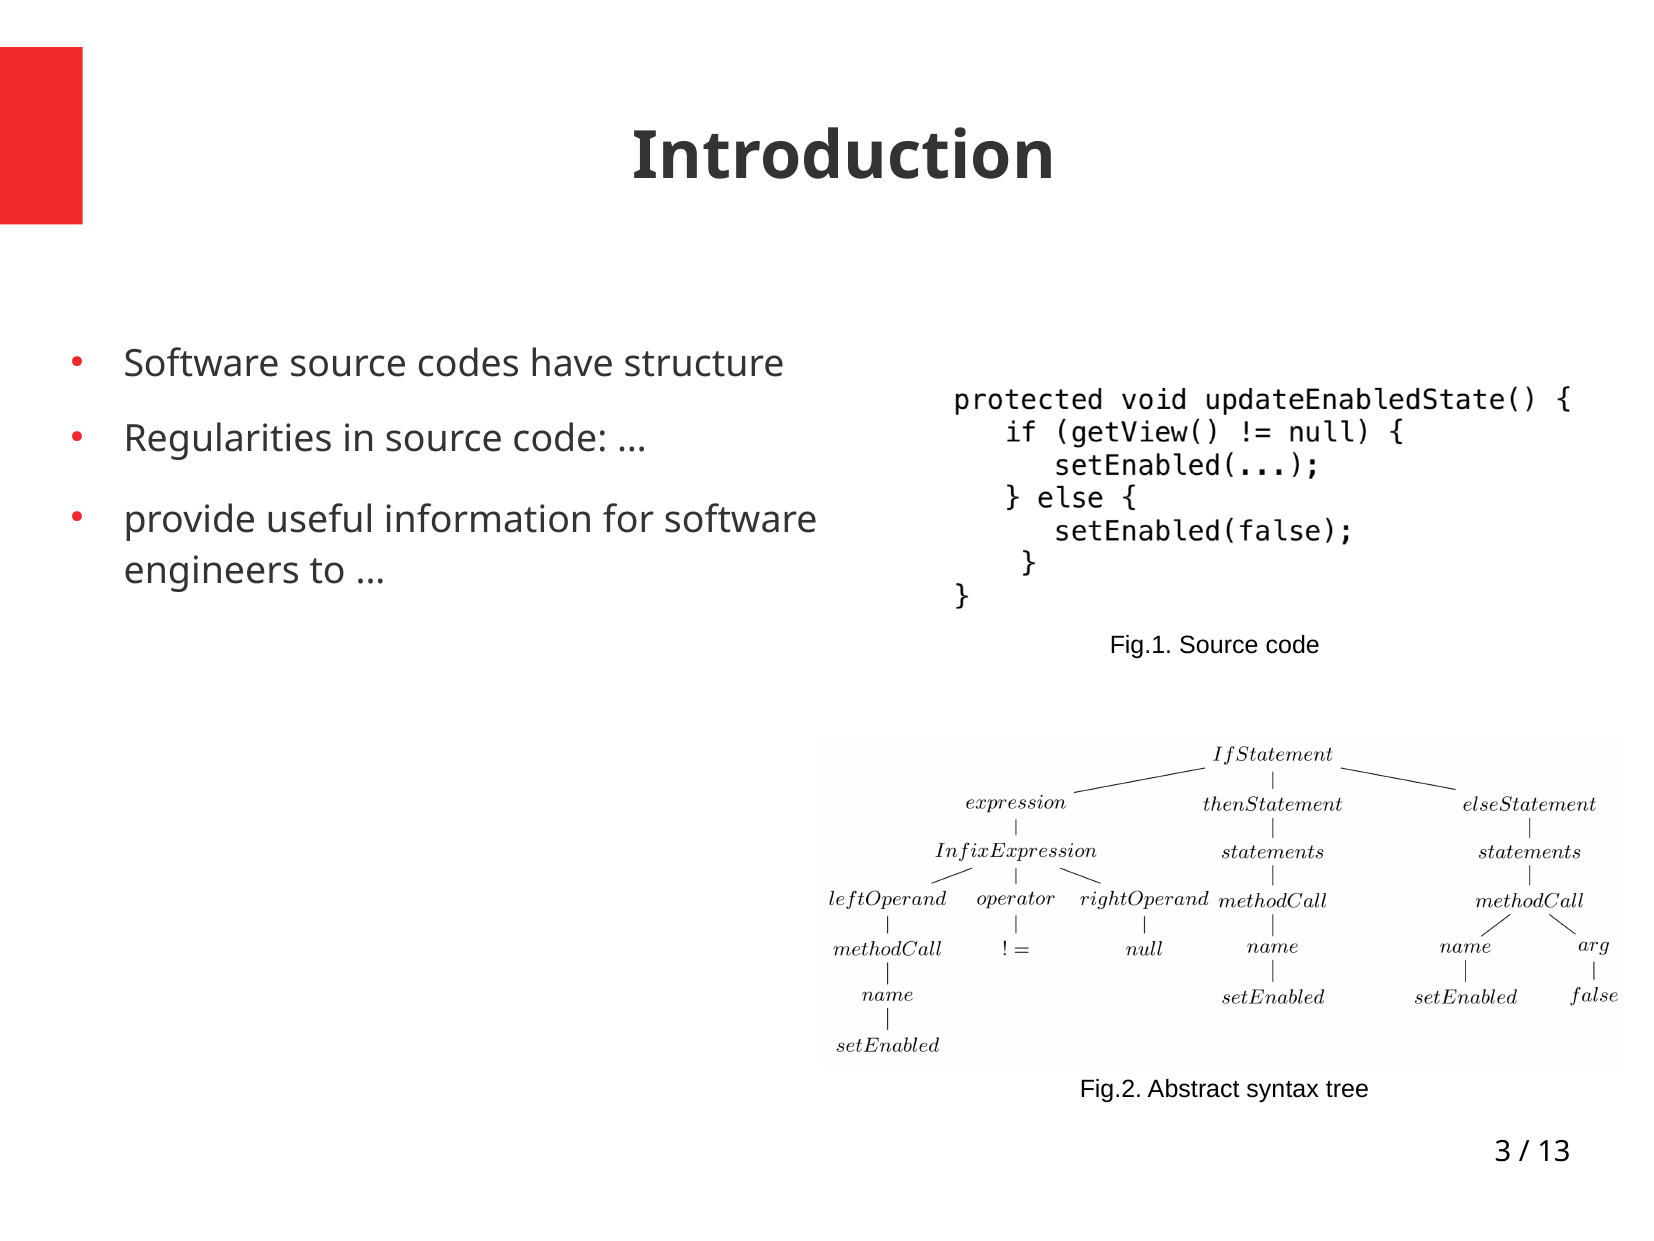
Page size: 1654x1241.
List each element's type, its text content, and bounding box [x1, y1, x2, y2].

text_box Fig.2. Abstract syntax tree [1065, 1067, 1441, 1111]
list Software source codes have structure Regularities in source code: … provide useful information for software engineers to ... [52, 336, 841, 1141]
picture [819, 737, 1624, 1068]
text_box Fig.1. Source code [1095, 623, 1471, 667]
title Introduction [118, 49, 1571, 257]
picture [945, 378, 1594, 624]
